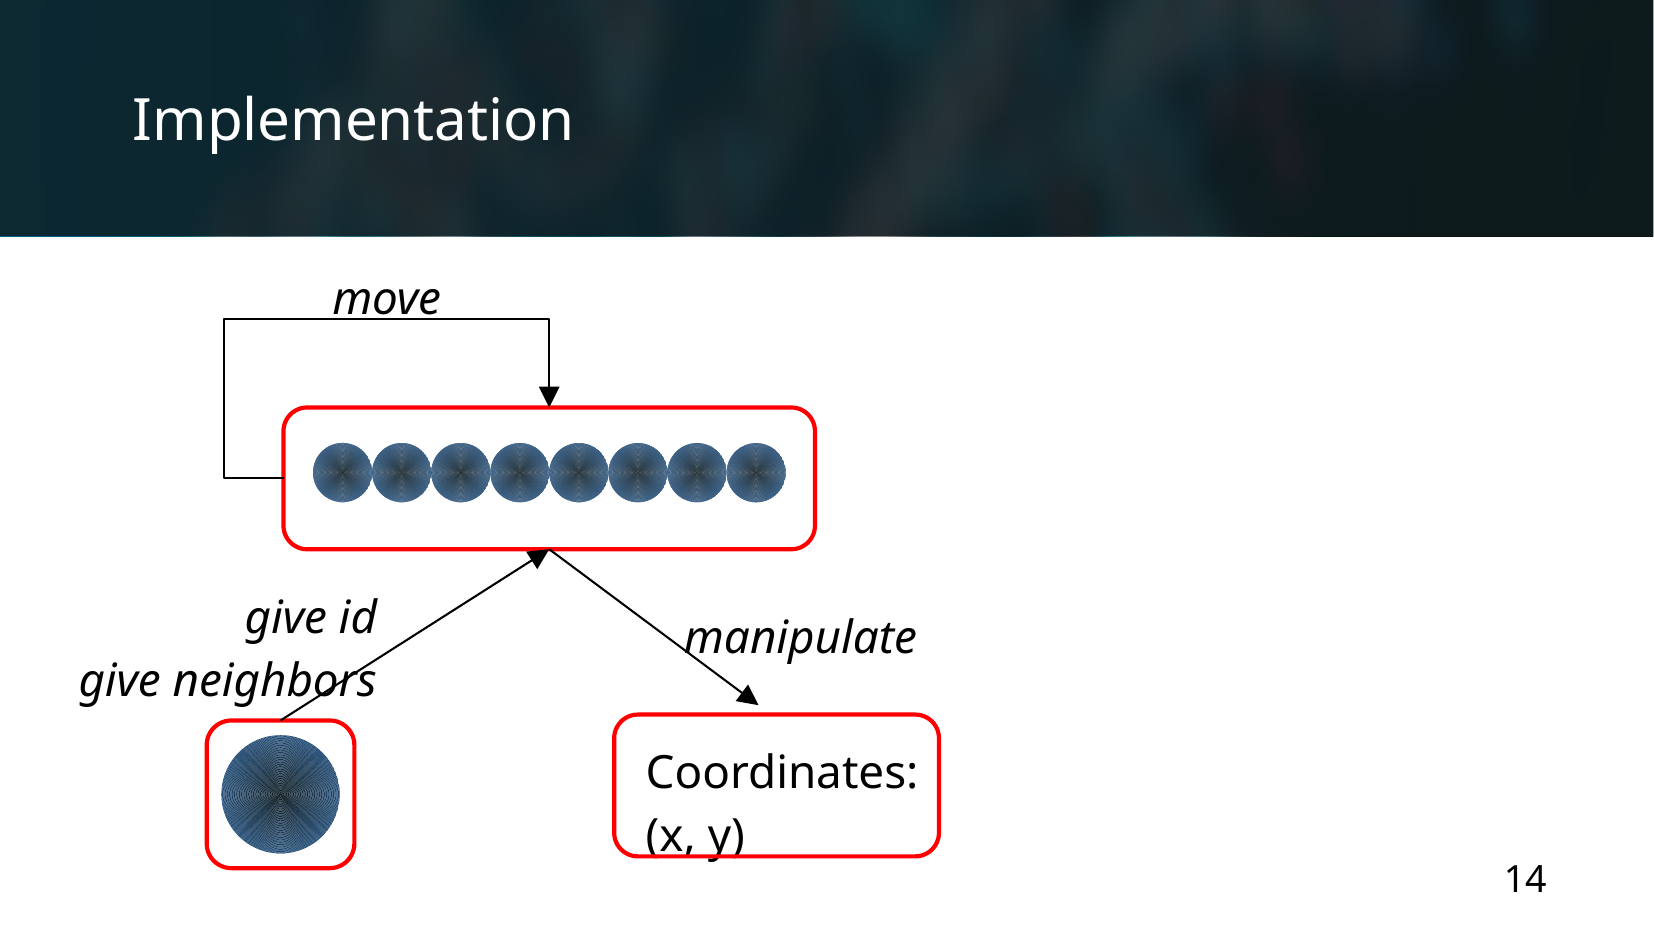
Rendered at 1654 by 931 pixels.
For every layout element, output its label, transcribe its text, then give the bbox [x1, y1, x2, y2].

text_box [313, 442, 786, 503]
text_box Implementation [118, 35, 886, 201]
text_box [0, 0, 1654, 237]
text_box [221, 735, 340, 854]
text_box move [321, 258, 453, 319]
text_box give id give neighbors [80, 577, 375, 684]
text_box <numéro> [1493, 826, 1654, 931]
text_box Coordinates: (x, y) [630, 732, 923, 839]
text_box manipulate [681, 596, 920, 658]
